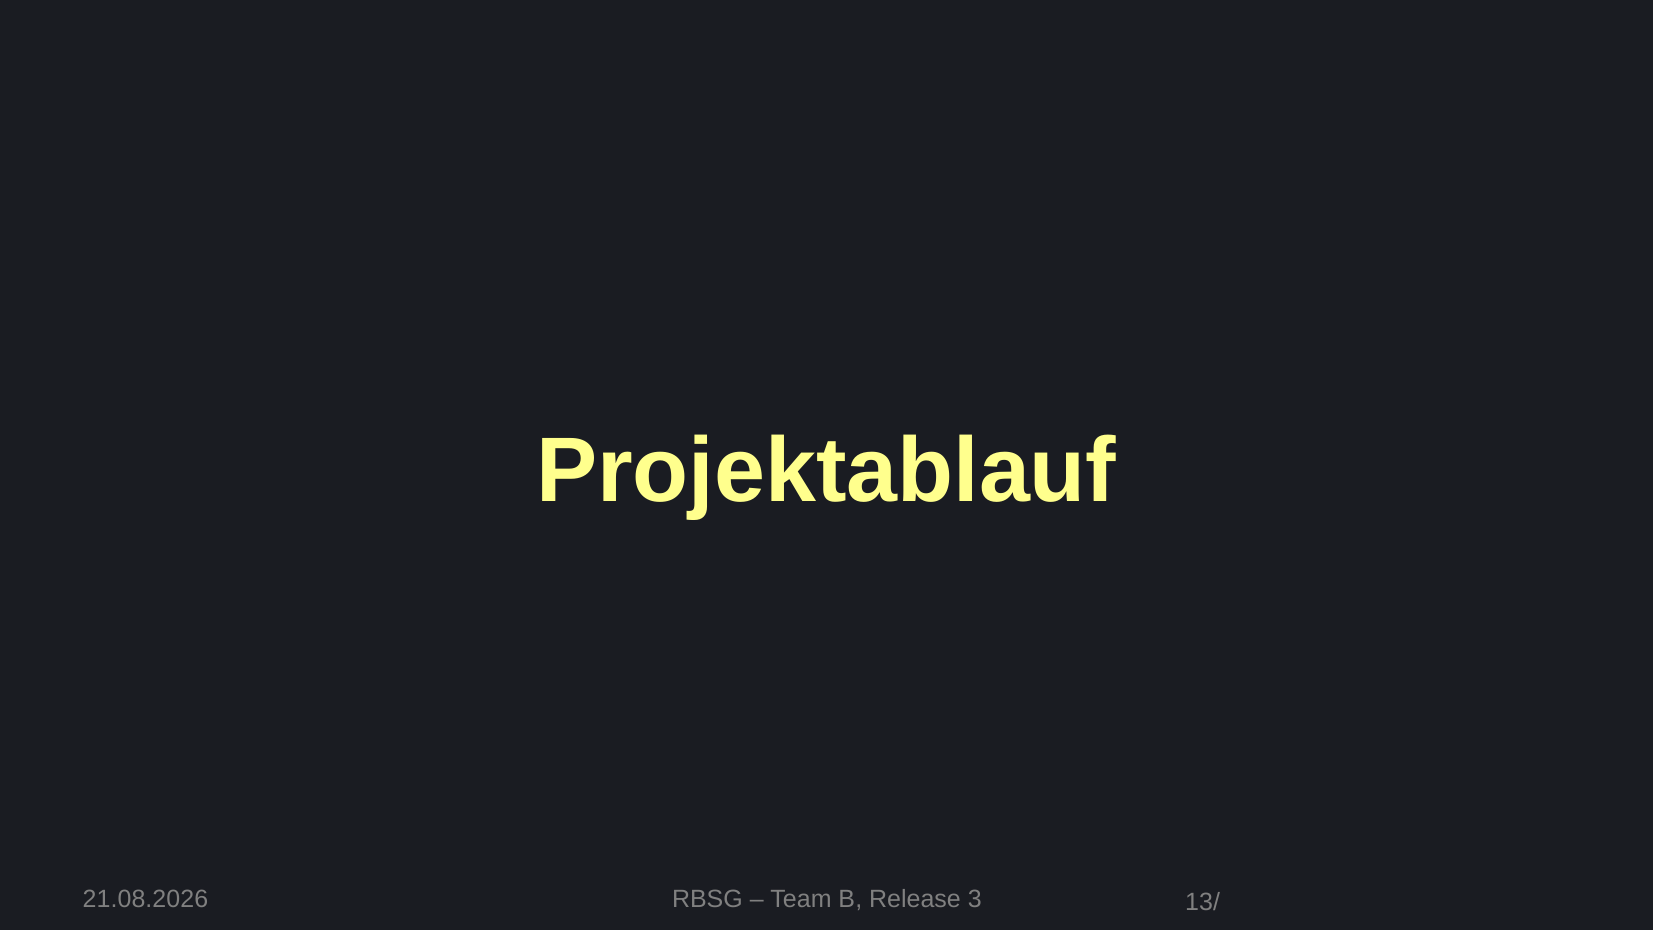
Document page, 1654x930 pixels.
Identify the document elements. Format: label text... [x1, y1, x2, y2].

title Projektablauf [82, 387, 1571, 543]
text_box 13.08.2019 [82, 882, 468, 912]
text_box / [1185, 885, 1571, 912]
text_box RBSG – Team B, Release 3 [565, 882, 1090, 912]
